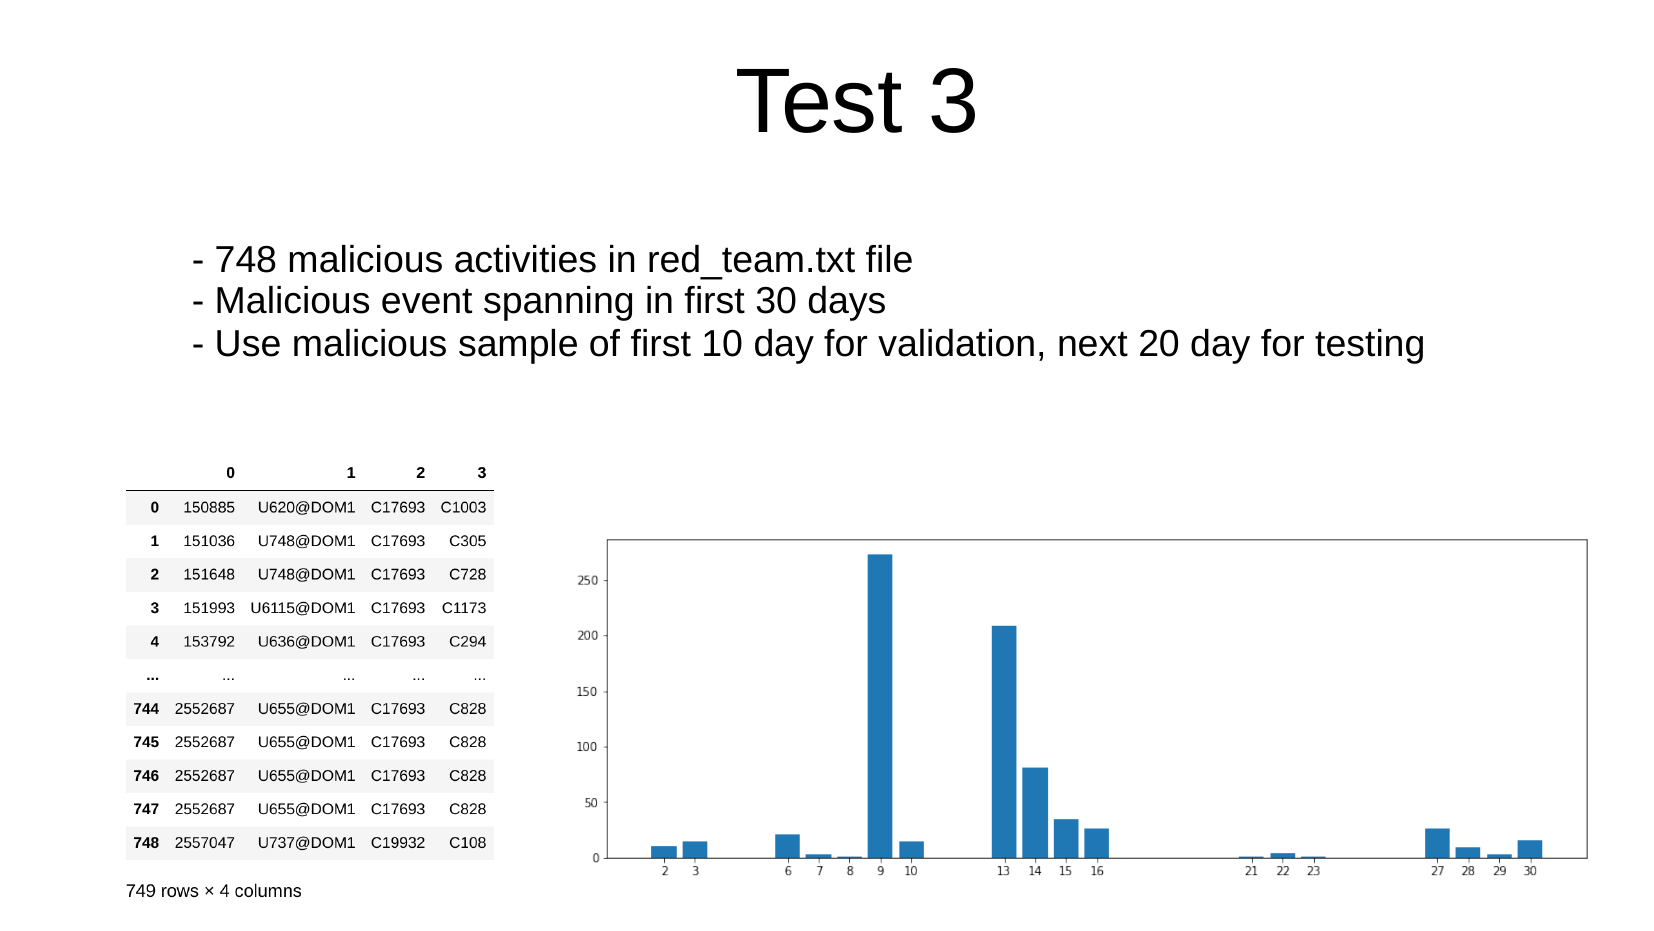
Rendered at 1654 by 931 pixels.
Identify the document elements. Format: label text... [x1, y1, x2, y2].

picture [117, 460, 497, 910]
text_box - 748 malicious activities in red_team.txt file - Malicious event spanning in first 30 days - Use malicious sample of first 10 day for validation, next 20 day for testing [177, 230, 1441, 372]
picture [568, 531, 1595, 886]
title Test 3 [177, 23, 1654, 179]
